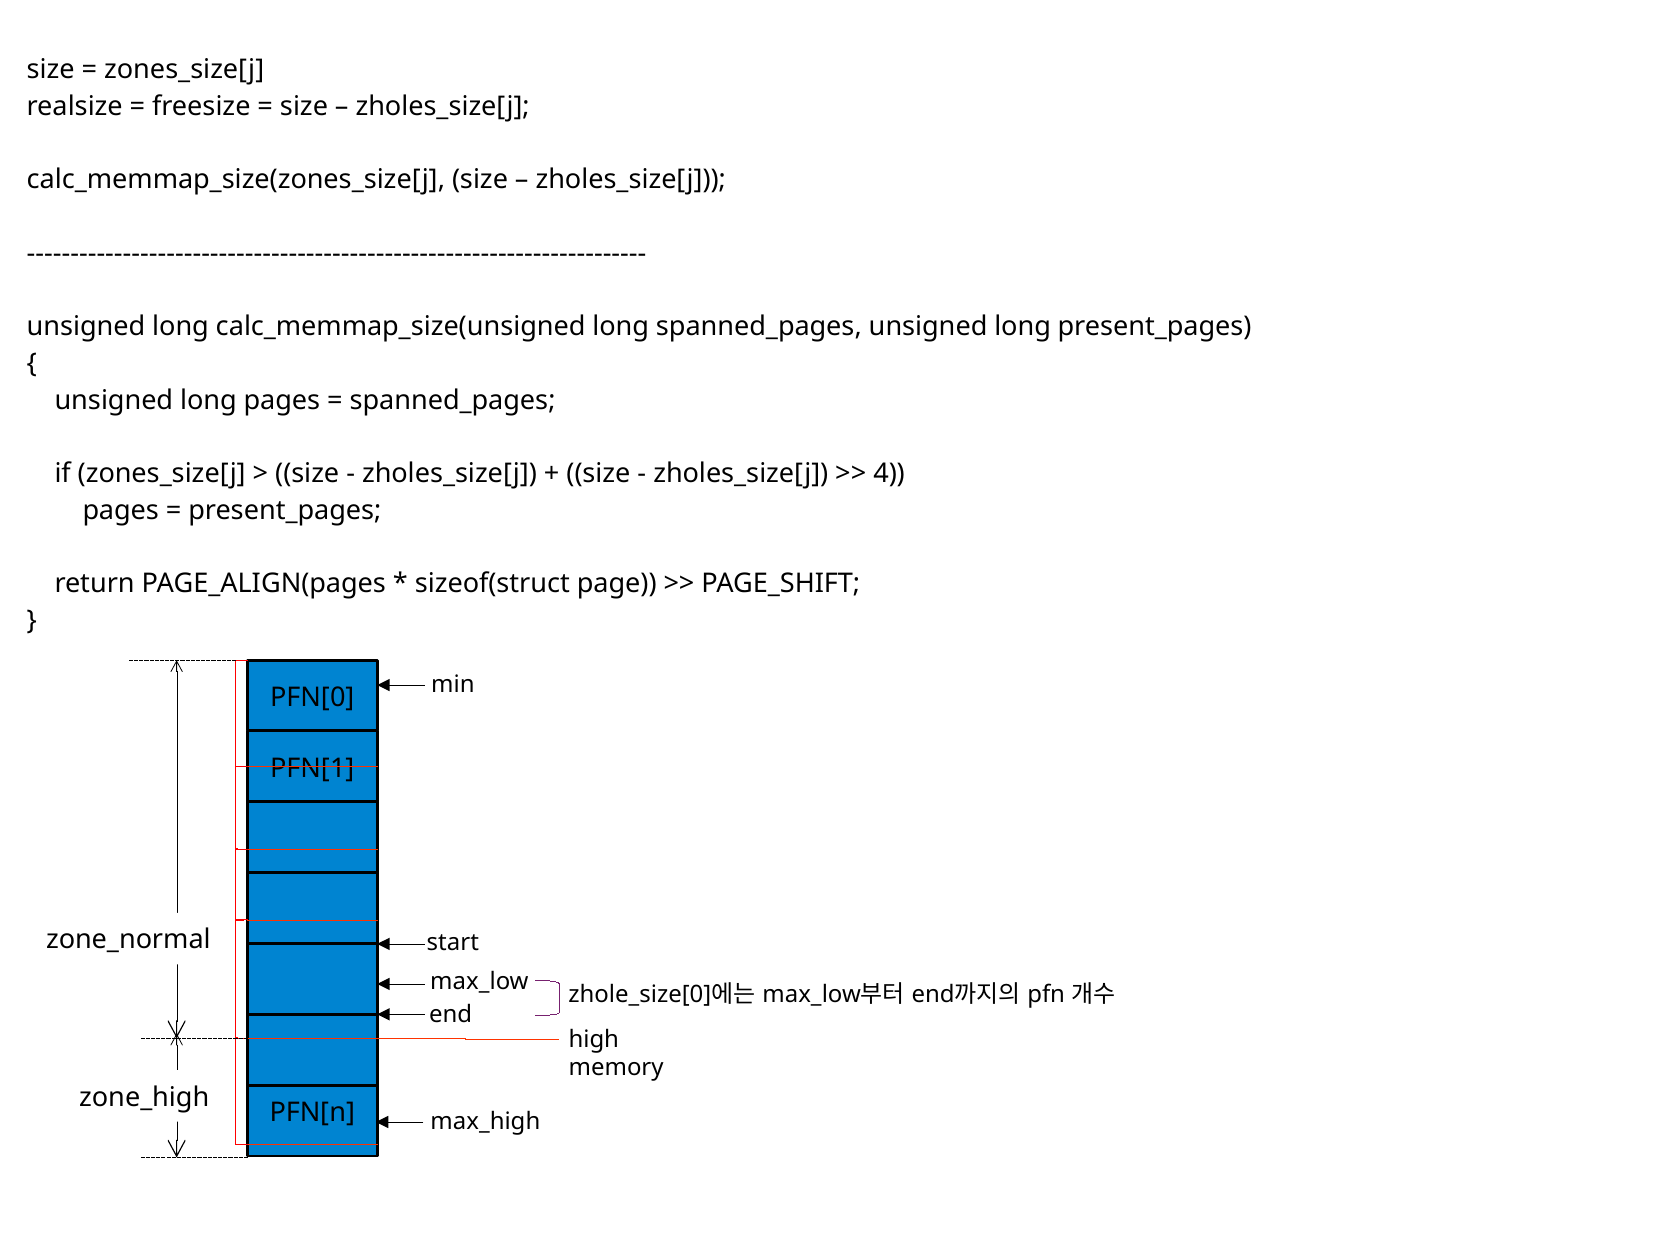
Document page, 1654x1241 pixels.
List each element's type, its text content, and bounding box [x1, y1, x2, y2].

text_box start [411, 919, 495, 958]
text_box PFN[n] [247, 1085, 378, 1144]
text_box zone_normal [28, 912, 229, 959]
text_box PFN[1] [247, 767, 378, 801]
text_box zone_high [58, 1070, 230, 1117]
text_box [247, 850, 378, 920]
text_box [247, 801, 378, 849]
text_box zhole_size[0]에는 max_low부터 end까지의 pfn 개수 [553, 971, 1186, 1015]
text_box [247, 921, 378, 1038]
text_box max_high [411, 1098, 560, 1142]
text_box PFN[1] [247, 730, 378, 766]
text_box max_low [411, 958, 548, 1002]
text_box PFN[0] [247, 660, 378, 730]
text_box high memory [553, 1015, 731, 1059]
text_box [247, 1039, 378, 1085]
text_box size = zones_size[j] realsize = freesize = size – zholes_size[j]; calc_memmap_size(zones_size[j], (size – zholes_size[j])); ----------------------------------------------------------------------- unsigned long calc_memmap_size(unsigned long spanned_pages, unsigned long present_pages) { unsigned long pages = spanned_pages; if (zones_size[j] > ((size - zholes_size[j]) + ((size - zholes_size[j]) >> 4)) pages = present_pages; return PAGE_ALIGN(pages * sizeof(struct page)) >> PAGE_SHIFT; } [11, 42, 1548, 589]
text_box min [411, 661, 495, 705]
text_box end [409, 990, 492, 1034]
text_box PFN[n] [247, 1145, 378, 1157]
